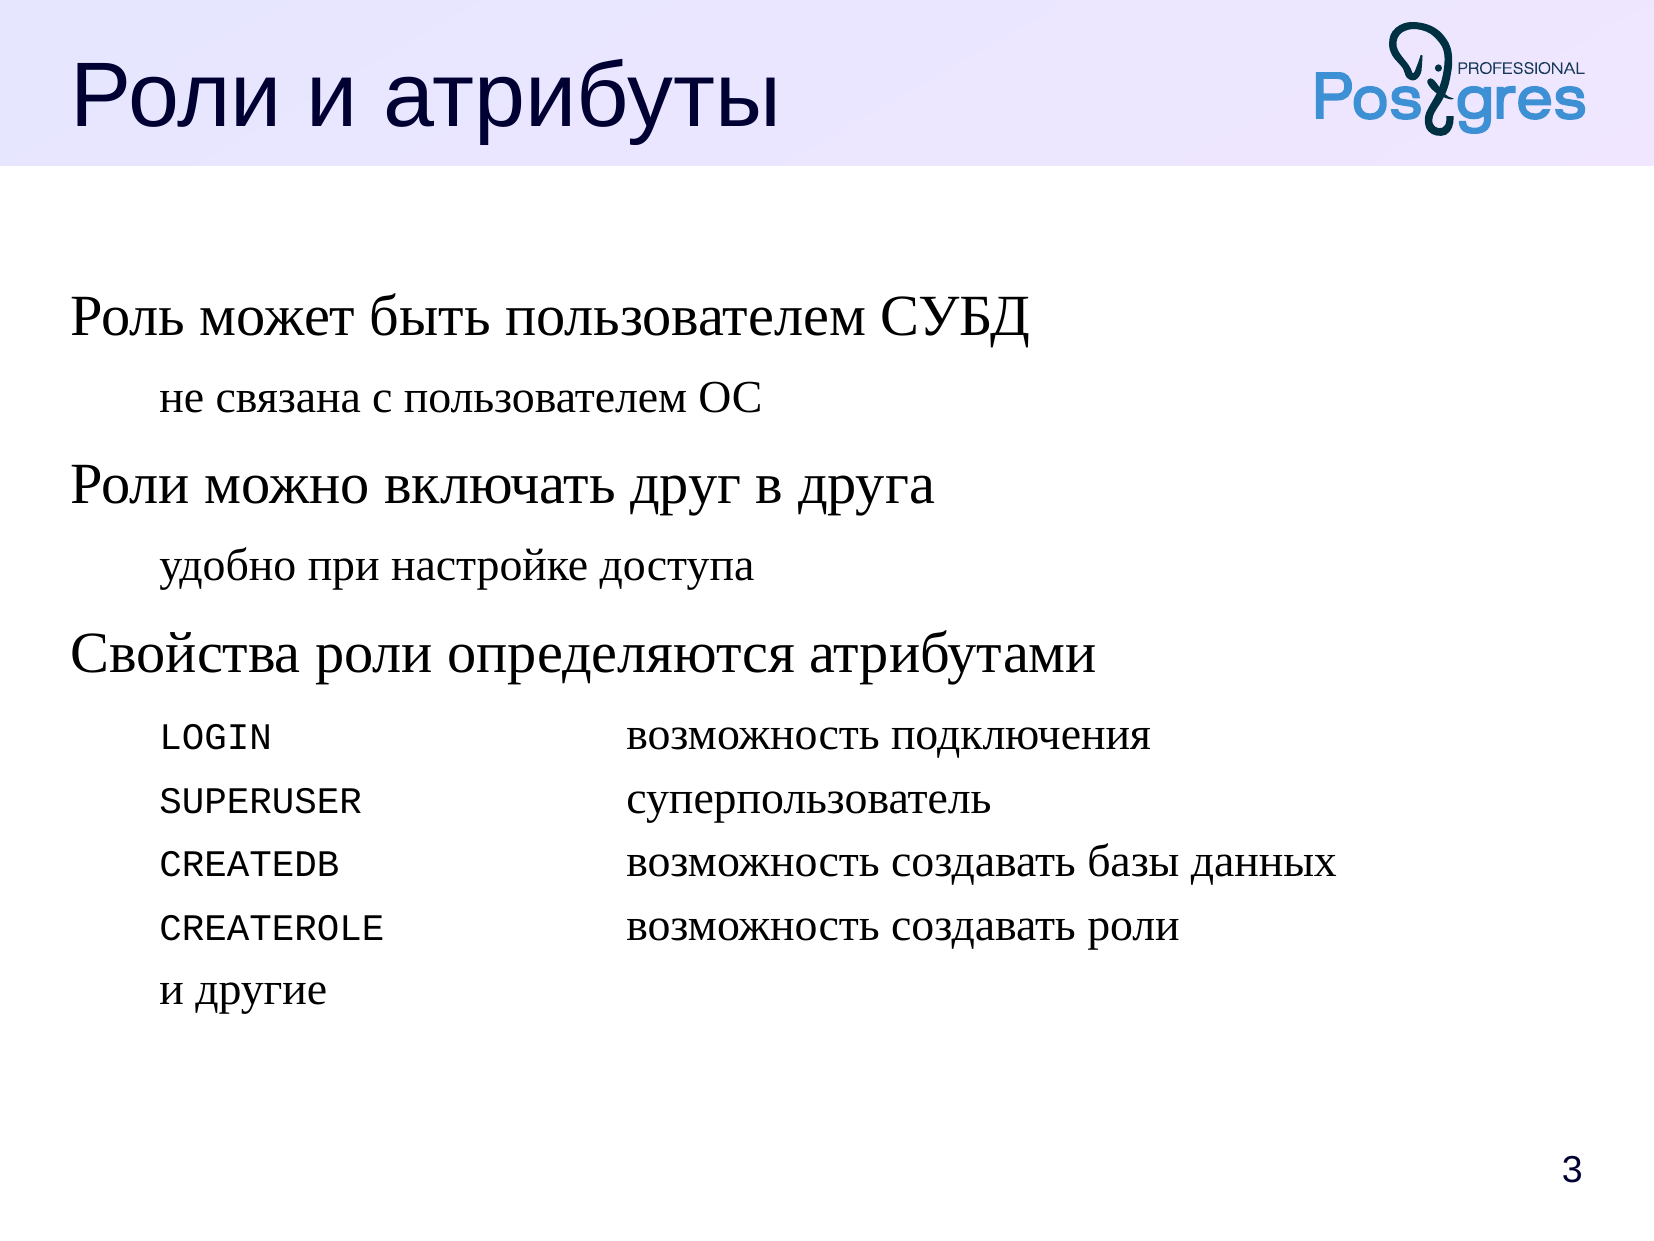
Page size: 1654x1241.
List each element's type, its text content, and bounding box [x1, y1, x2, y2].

title Роли и атрибуты [70, 43, 1241, 147]
list Роль может быть пользователем СУБД не связана с пользователем ОС Роли можно включать друг в друга удобно при настройке доступа Свойства роли определяются атрибутами LOGIN возможность подключения SUPERUSER суперпользователь CREATEDB возможность создавать базы данных CREATEROLE возможность создавать роли и другие [70, 283, 1583, 1134]
